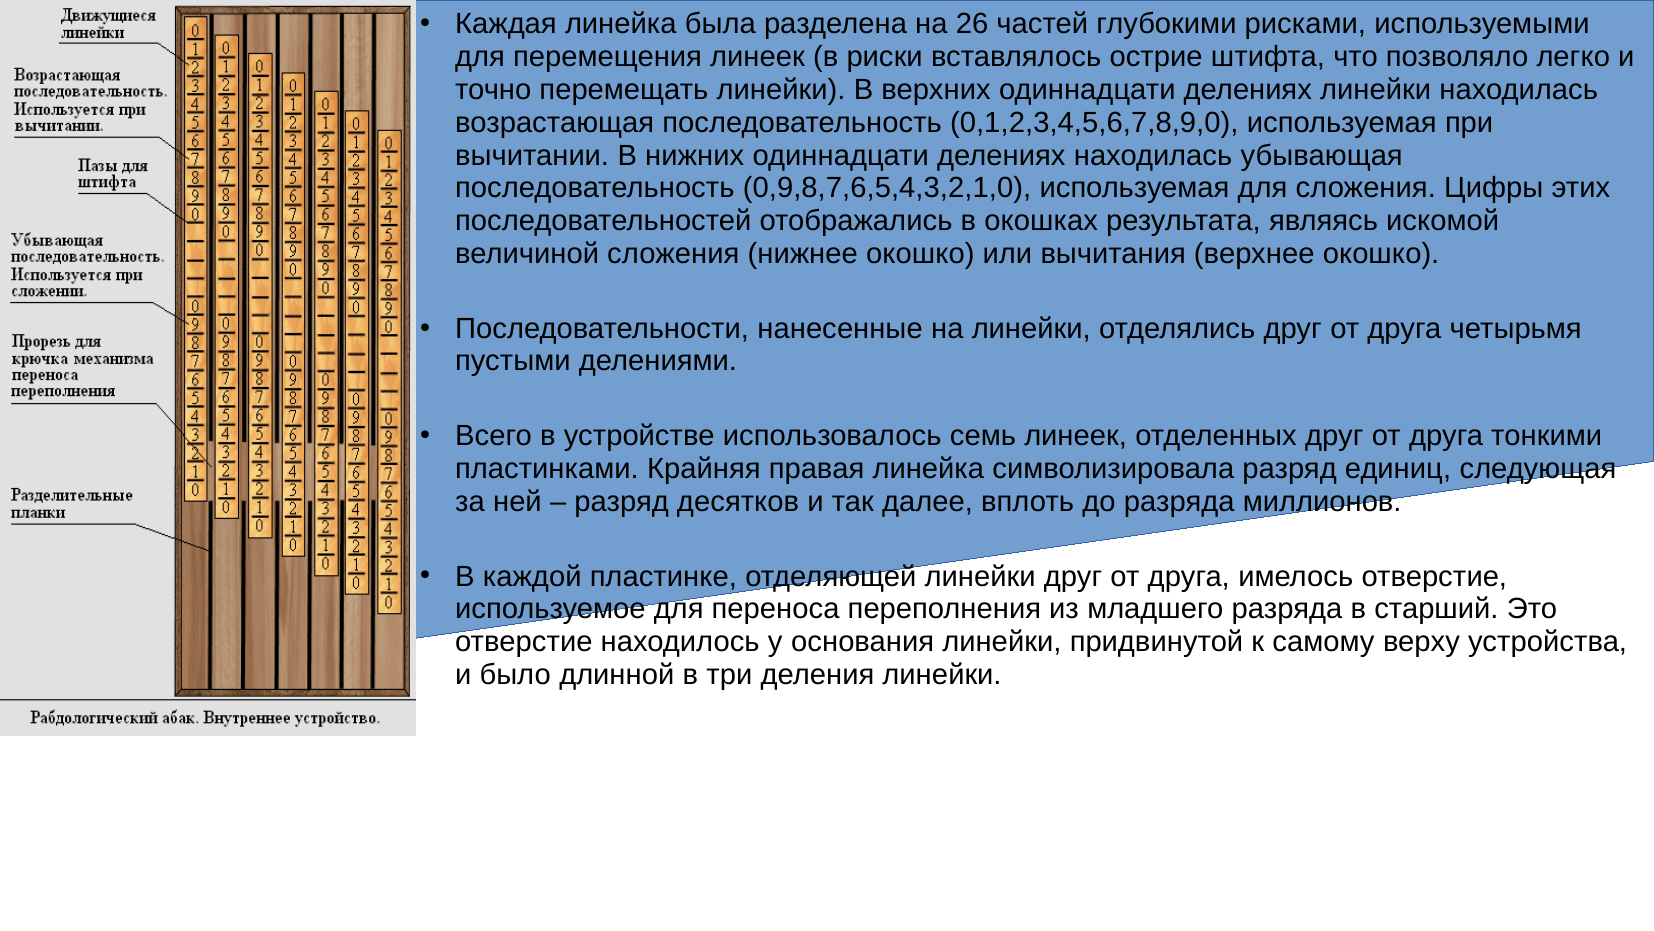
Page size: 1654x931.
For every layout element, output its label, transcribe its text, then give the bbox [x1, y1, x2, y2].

picture [0, 0, 416, 736]
text_box Каждая линейка была разделена на 26 частей глубокими рисками, используемыми для перемещения линеек (в риски вставлялось острие штифта, что позволяло легко и точно перемещать линейки). В верхних одиннадцати делениях линейки находилась возрастающая последовательность (0,1,2,3,4,5,6,7,8,9,0), используемая при вычитании. В нижних одиннадцати делениях находилась убывающая последовательность (0,9,8,7,6,5,4,3,2,1,0), используемая для сложения. Цифры этих последовательностей отображались в окошках результата, являясь искомой величиной сложения (нижнее окошко) или вычитания (верхнее окошко). Последовательности, нанесенные на линейки, отделялись друг от друга четырьмя пустыми делениями. Всего в устройстве использовалось семь линеек, отделенных друг от друга тонкими пластинками. Крайняя правая линейка символизировала разряд единиц, следующая за ней – разряд десятков и так далее, вплоть до разряда миллионов. В каждой пластинке, отделяющей линейки друг от друга, имелось отверстие, используемое для переноса переполнения из младшего разряда в старший. Это отверстие находилось у основания линейки, придвинутой к самому верху устройства, и было длинной в три деления линейки. [405, 0, 1654, 694]
